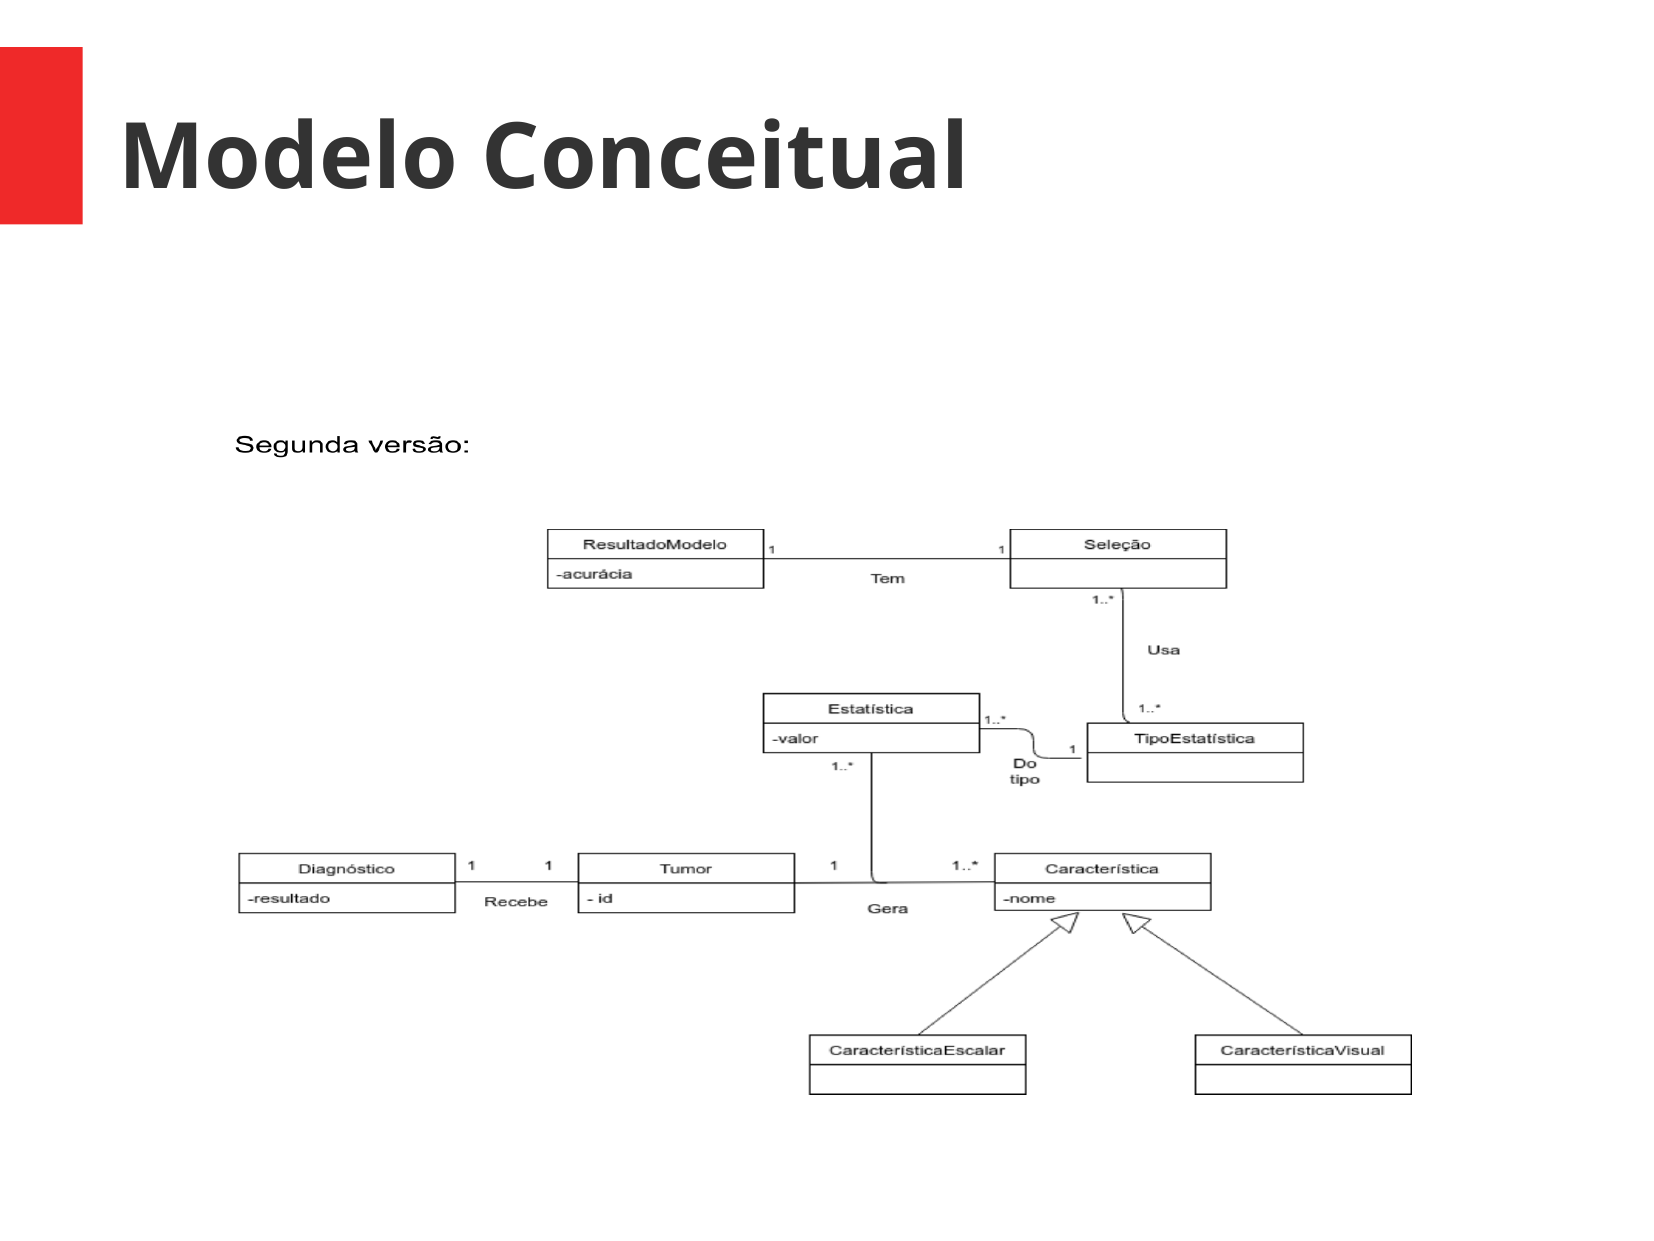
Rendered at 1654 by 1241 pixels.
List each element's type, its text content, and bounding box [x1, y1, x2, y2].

picture [47, 256, 1595, 1170]
title Modelo Conceitual [118, 49, 1571, 256]
